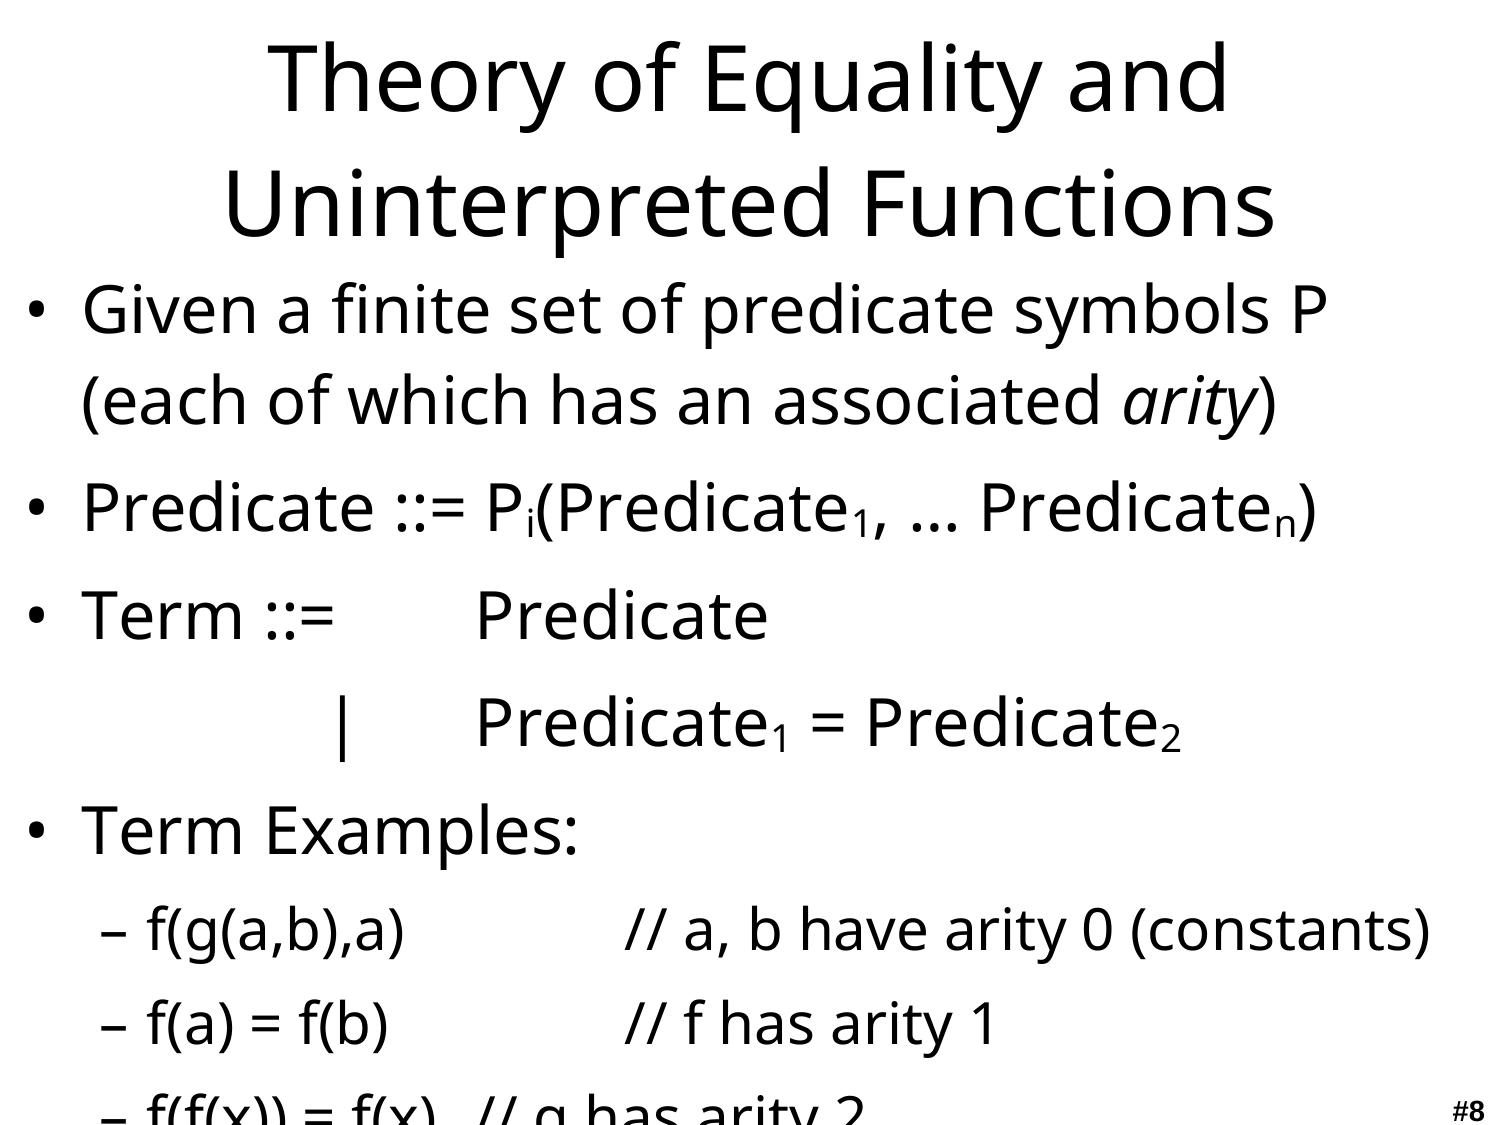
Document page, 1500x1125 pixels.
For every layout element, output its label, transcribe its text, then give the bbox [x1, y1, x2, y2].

title Theory of Equality and Uninterpreted Functions [24, 32, 1476, 246]
list Given a finite set of predicate symbols P (each of which has an associated arity) Predicate ::= Pi(Predicate1, … Predicaten) Term ::= Predicate | Predicate1 = Predicate2 Term Examples: f(g(a,b),a) // a, b have arity 0 (constants) f(a) = f(b) // f has arity 1 f(f(x)) = f(x) // g has arity 2 [24, 262, 1476, 1101]
